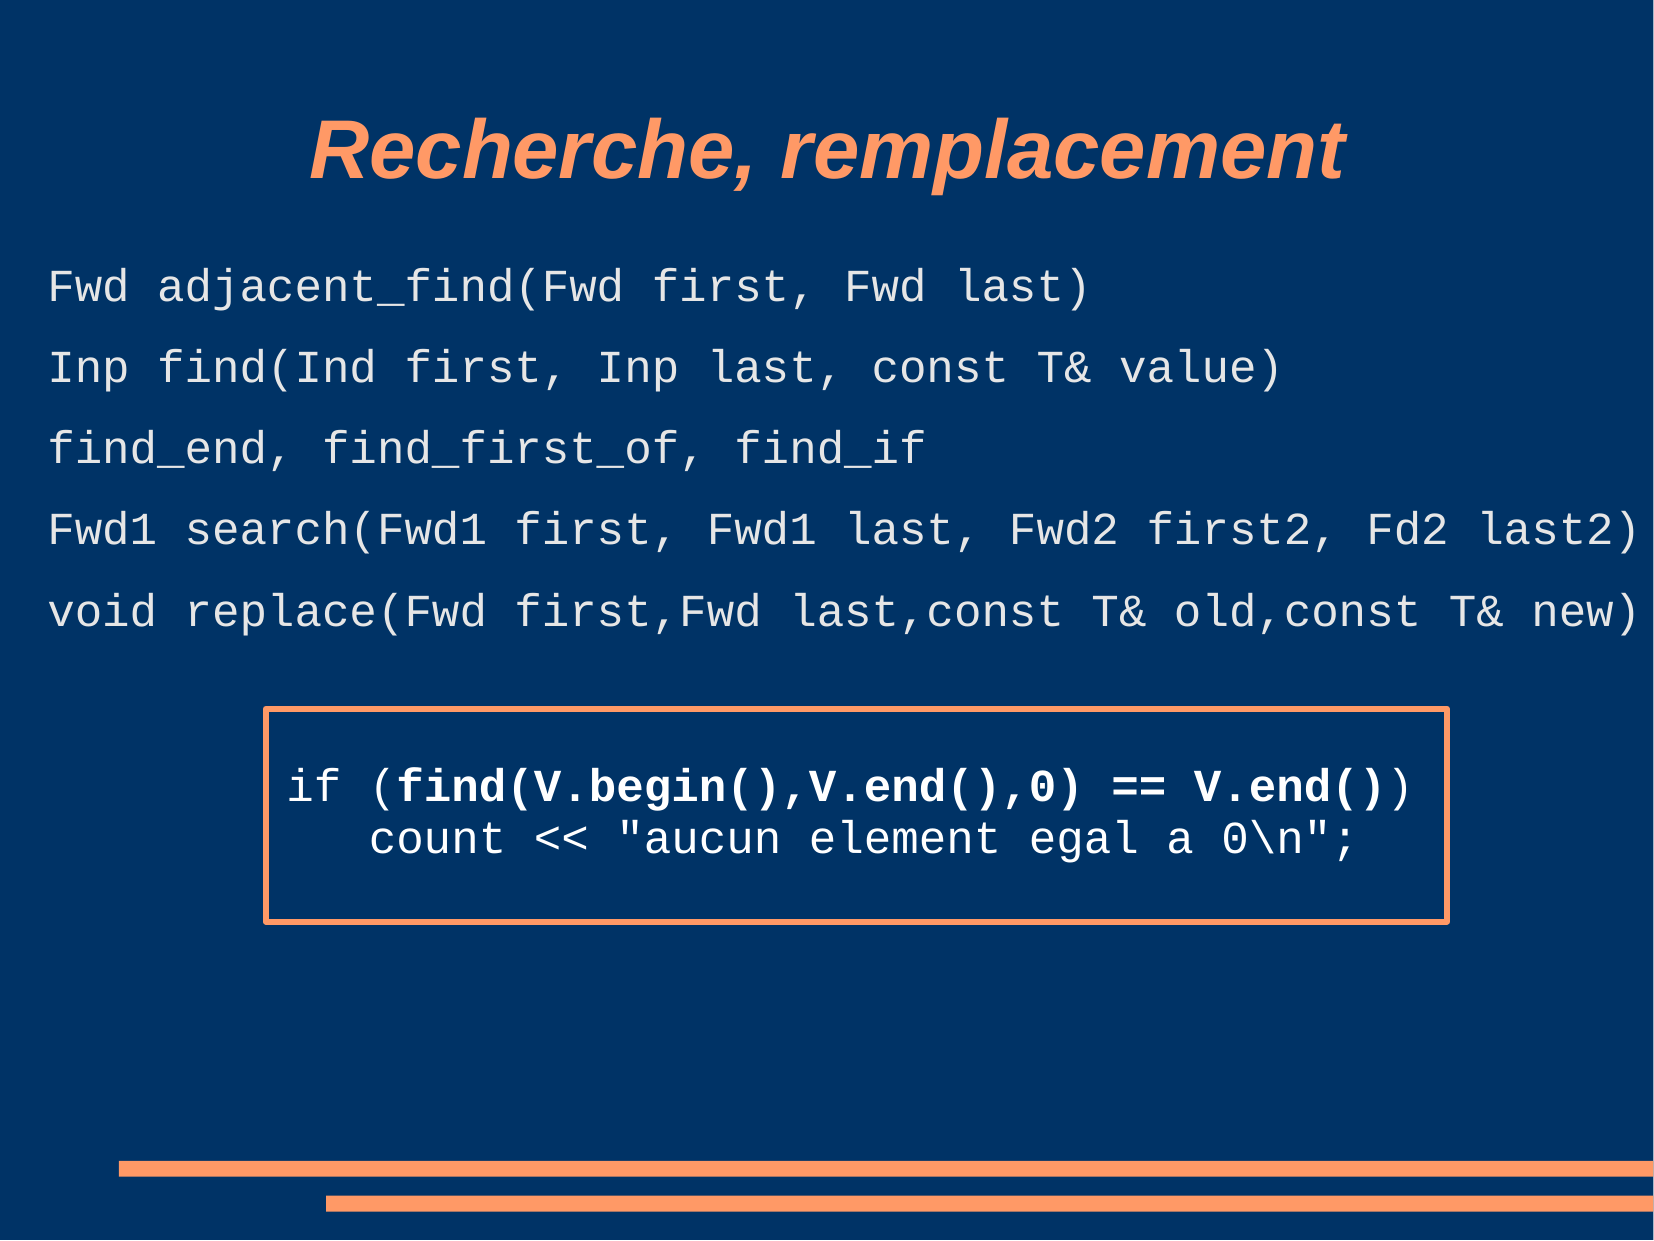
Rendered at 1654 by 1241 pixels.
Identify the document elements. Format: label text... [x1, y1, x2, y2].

list Fwd adjacent_find(Fwd first, Fwd last) Inp find(Ind first, Inp last, const T& value) find_end, find_first_of, find_if Fwd1 search(Fwd1 first, Fwd1 last, Fwd2 first2, Fd2 last2) void replace(Fwd first,Fwd last,const T& old,const T& new) [29, 262, 1654, 640]
text_box if (find(V.begin(),V.end(),0) == V.end()) count << "aucun element egal a 0\n"; [265, 708, 1447, 922]
title Recherche, remplacement [121, 46, 1534, 254]
